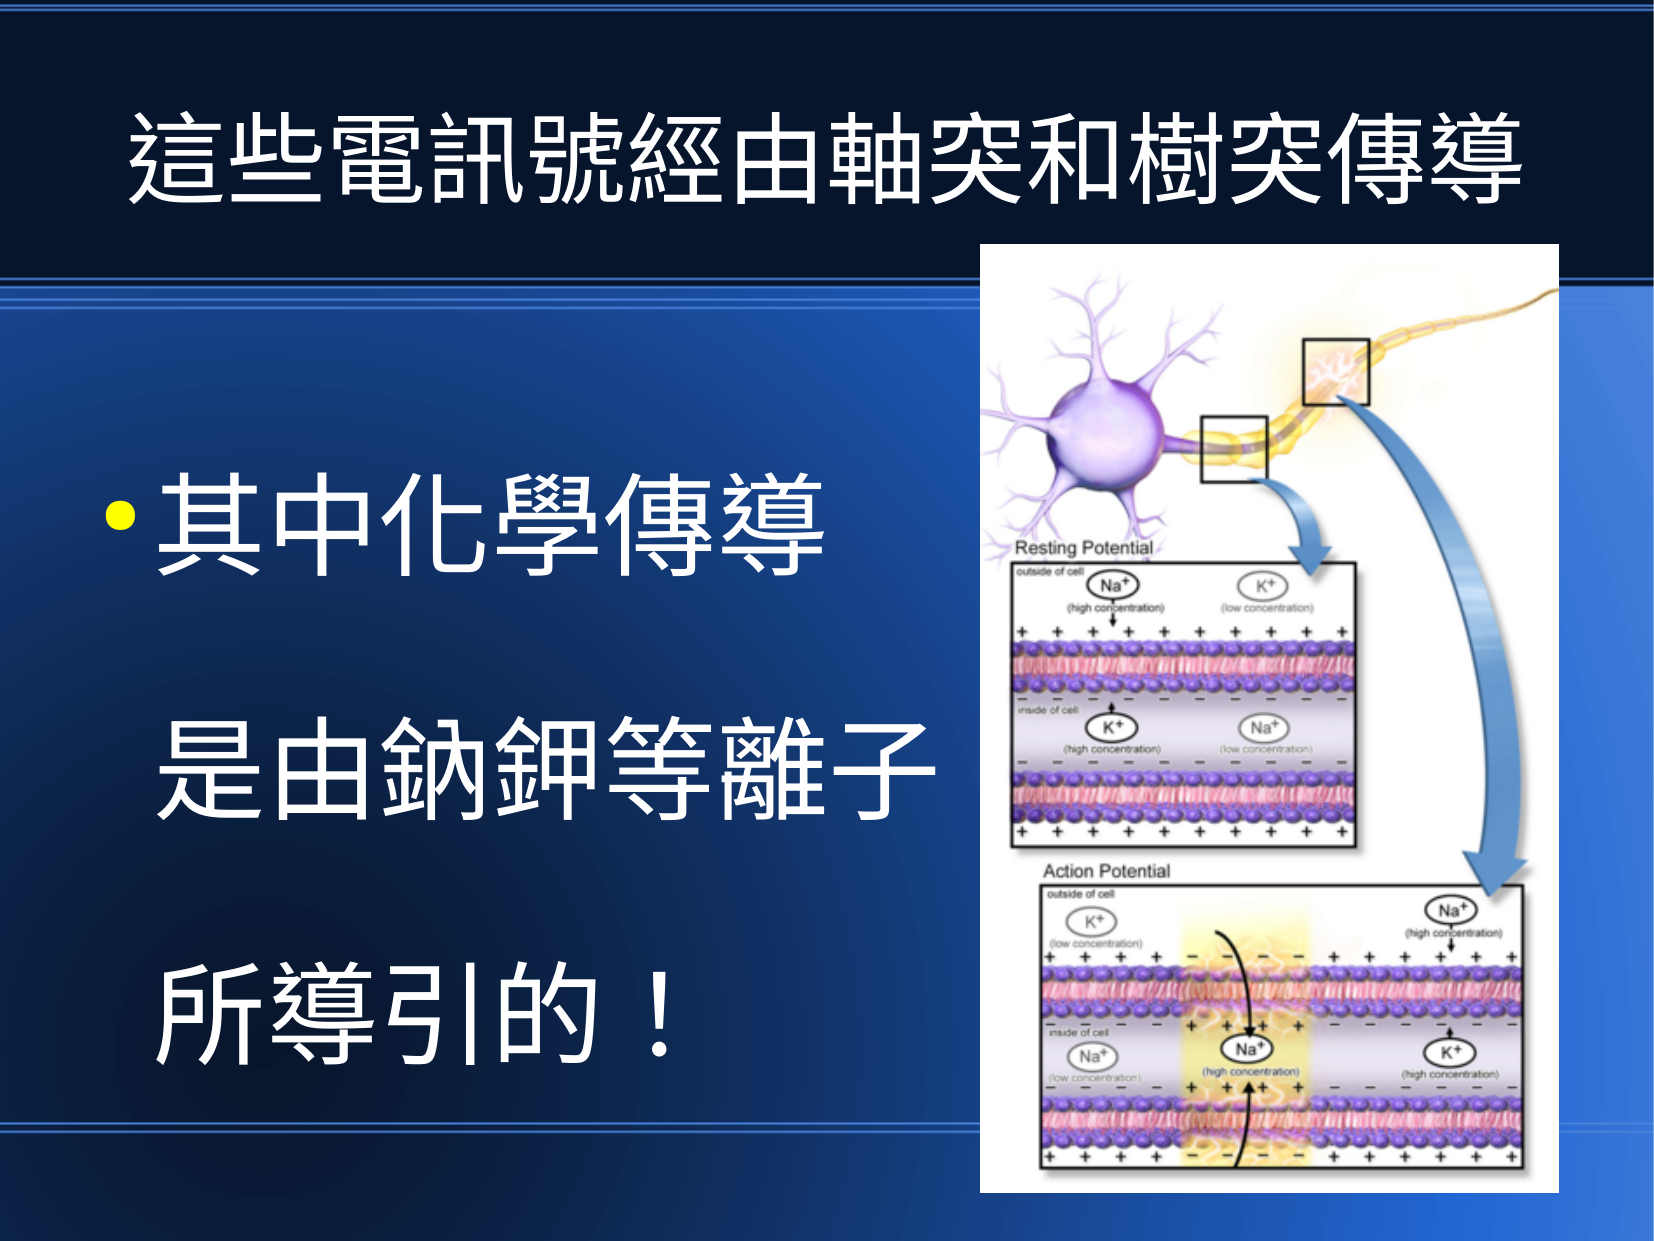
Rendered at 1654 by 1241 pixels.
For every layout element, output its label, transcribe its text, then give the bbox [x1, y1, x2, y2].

title 這些電訊號經由軸突和樹突傳導 [82, 49, 1571, 257]
picture [0, 0, 1654, 1241]
list 其中化學傳導 是由鈉鉀等離子 所導引的！ [82, 355, 1571, 1241]
